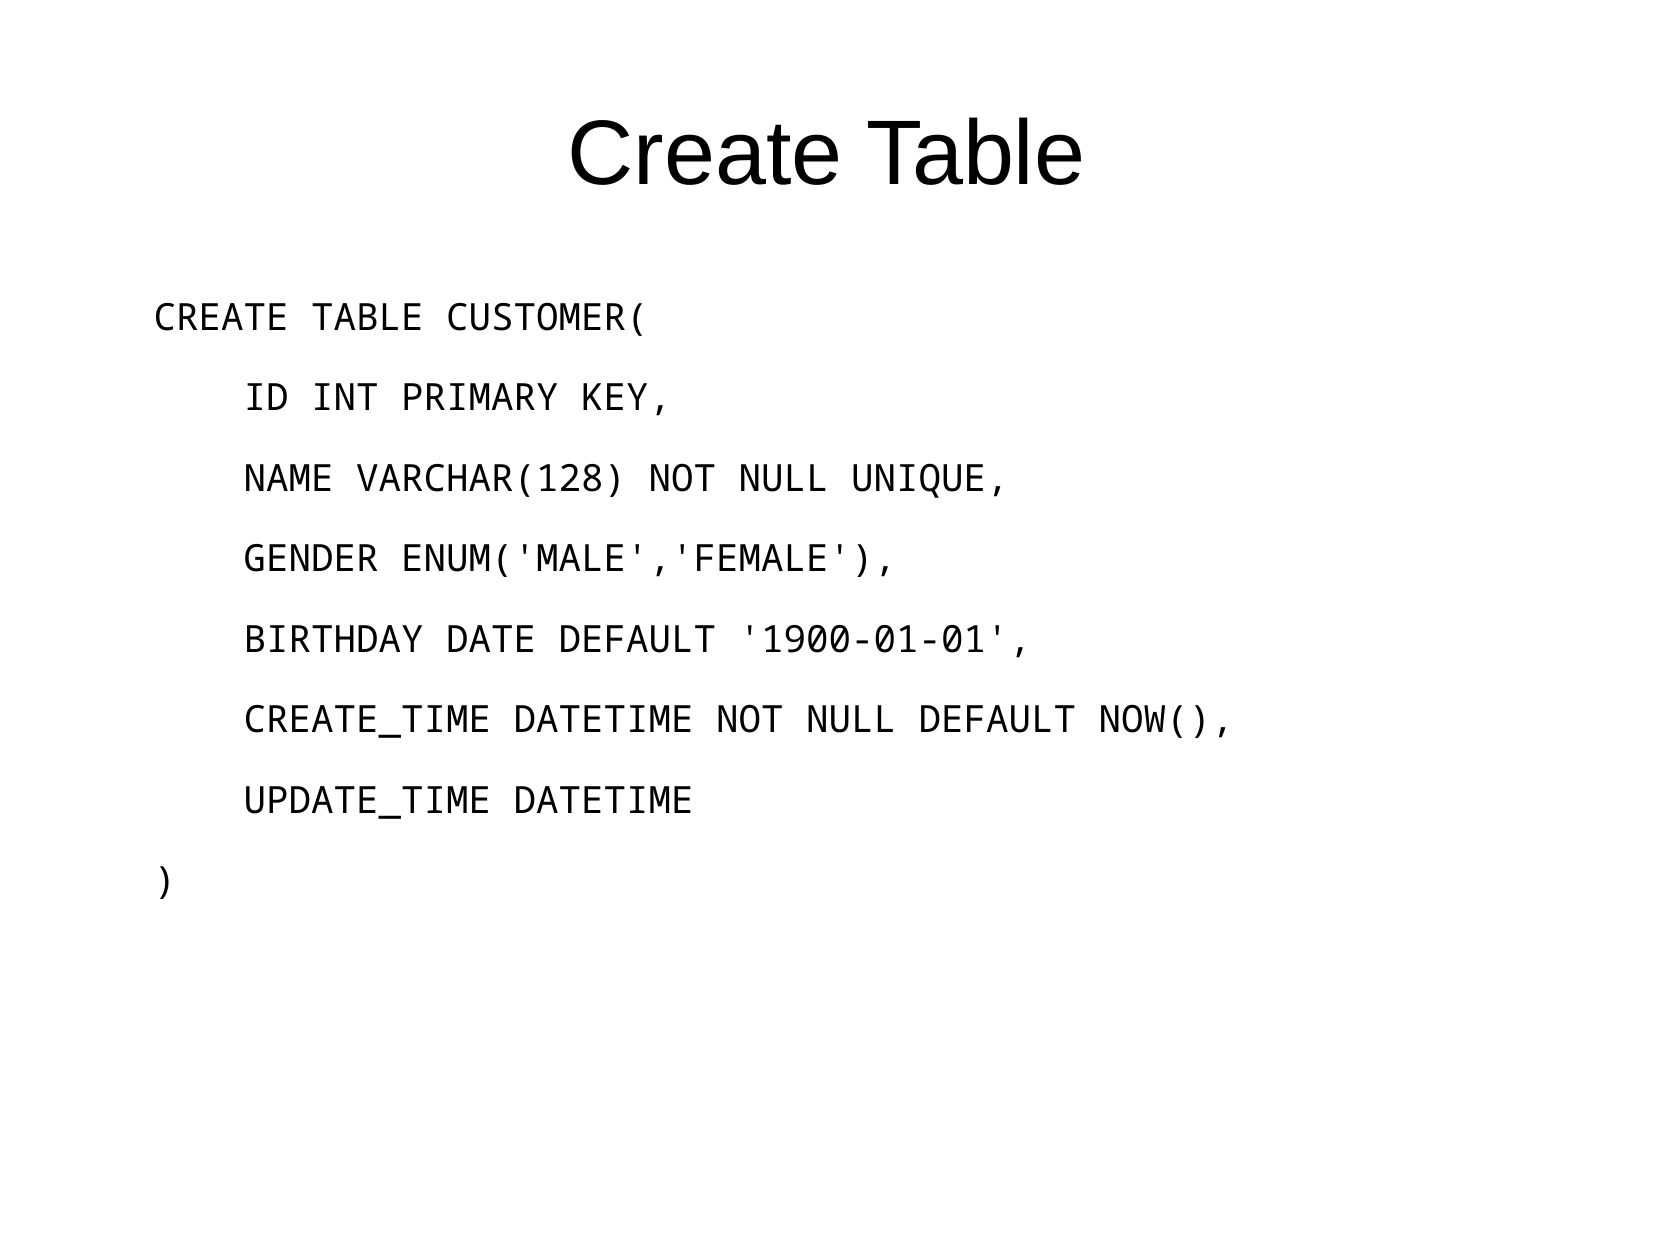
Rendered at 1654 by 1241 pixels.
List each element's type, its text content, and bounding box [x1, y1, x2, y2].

title Create Table [82, 49, 1571, 257]
list CREATE TABLE CUSTOMER( ID INT PRIMARY KEY, NAME VARCHAR(128) NOT NULL UNIQUE, GENDER ENUM('MALE','FEMALE'), BIRTHDAY DATE DEFAULT '1900-01-01', CREATE_TIME DATETIME NOT NULL DEFAULT NOW(), UPDATE_TIME DATETIME ) [82, 290, 1571, 1134]
